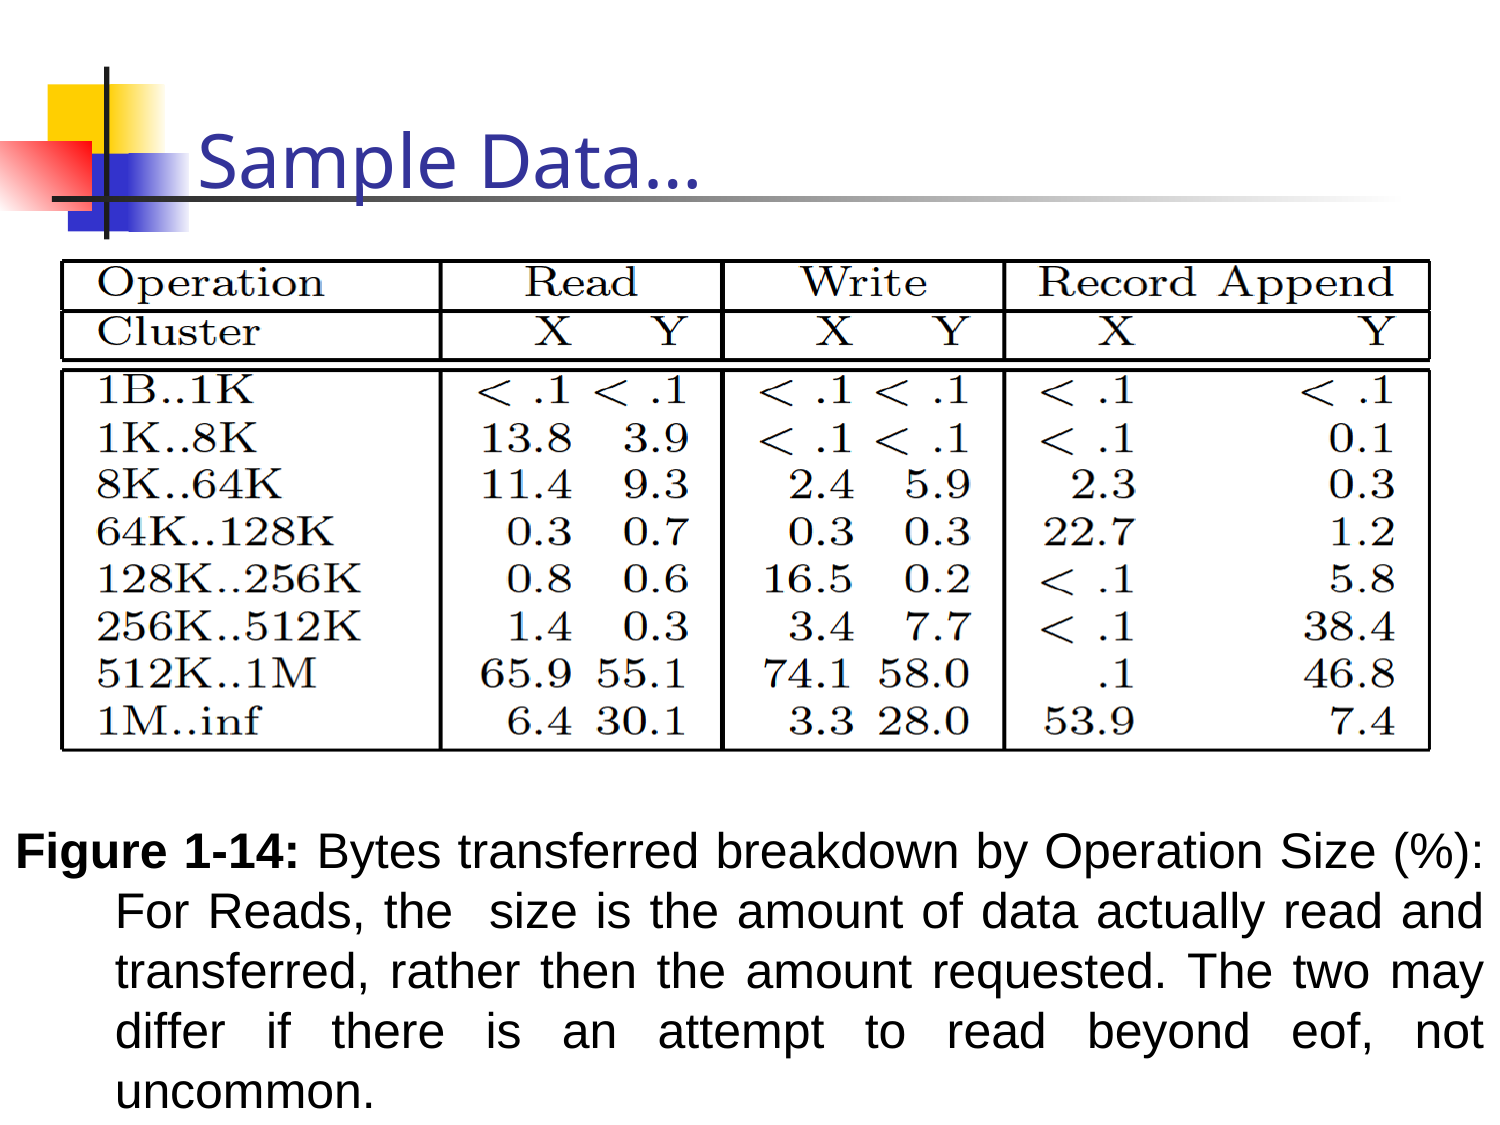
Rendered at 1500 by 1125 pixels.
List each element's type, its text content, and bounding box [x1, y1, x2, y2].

text_box Figure 1-14: Bytes transferred breakdown by Operation Size (%): For Reads, the size is the amount of data actually read and transferred, rather then the amount requested. The two may differ if there is an attempt to read beyond eof, not uncommon. [0, 810, 1500, 1125]
text_box Sample Data… [183, 106, 1462, 244]
picture [0, 255, 1500, 810]
